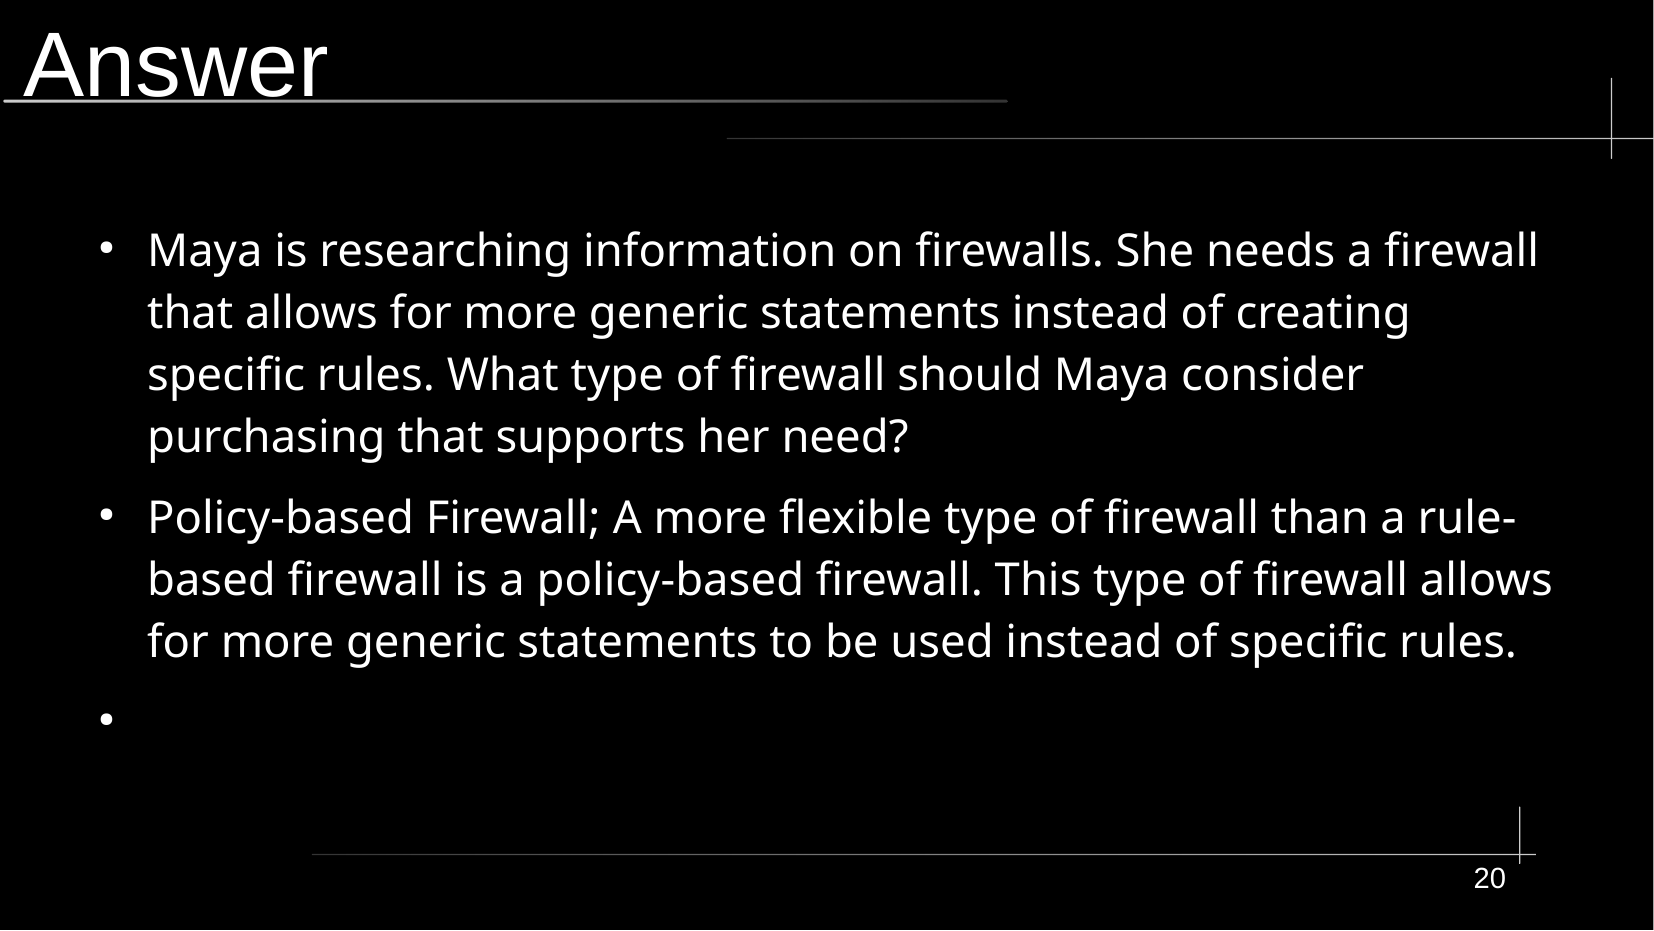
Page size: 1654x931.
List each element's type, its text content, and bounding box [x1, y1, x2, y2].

title Answer [23, 11, 1589, 119]
list Maya is researching information on firewalls. She needs a firewall that allows for more generic statements instead of creating specific rules. What type of firewall should Maya consider purchasing that supports her need? Policy-based Firewall; A more flexible type of firewall than a rule-based firewall is a policy-based firewall. This type of firewall allows for more generic statements to be used instead of specific rules. [82, 217, 1571, 758]
